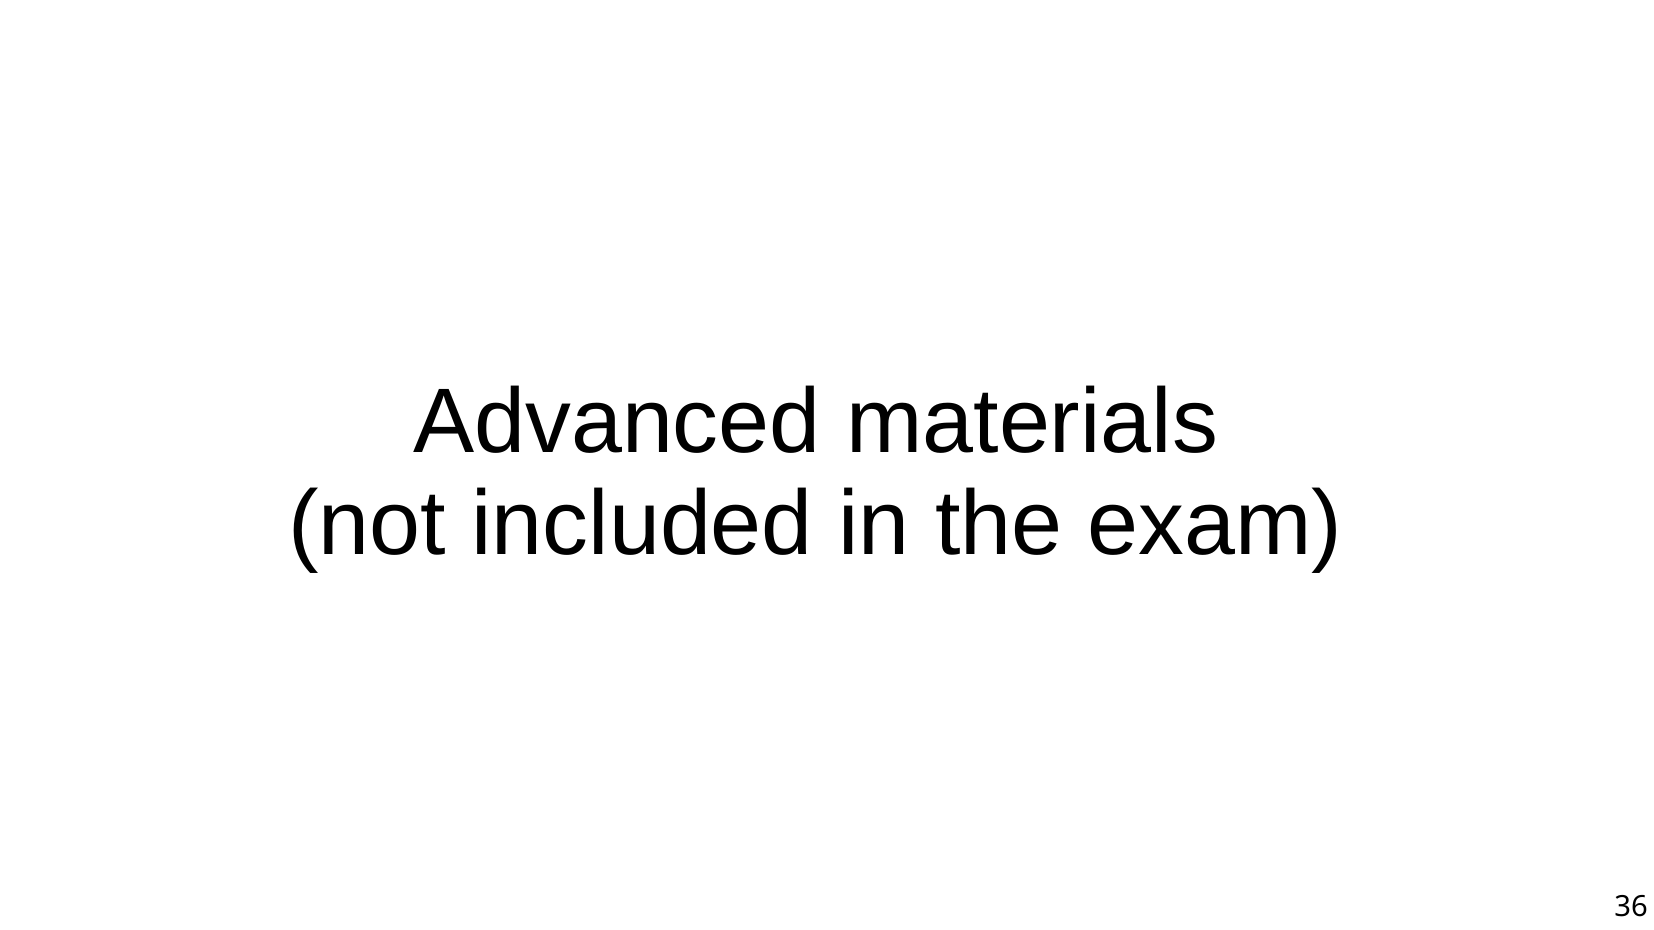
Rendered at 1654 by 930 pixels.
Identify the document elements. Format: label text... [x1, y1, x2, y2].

title Advanced materials (not included in the exam) [72, 359, 1561, 584]
